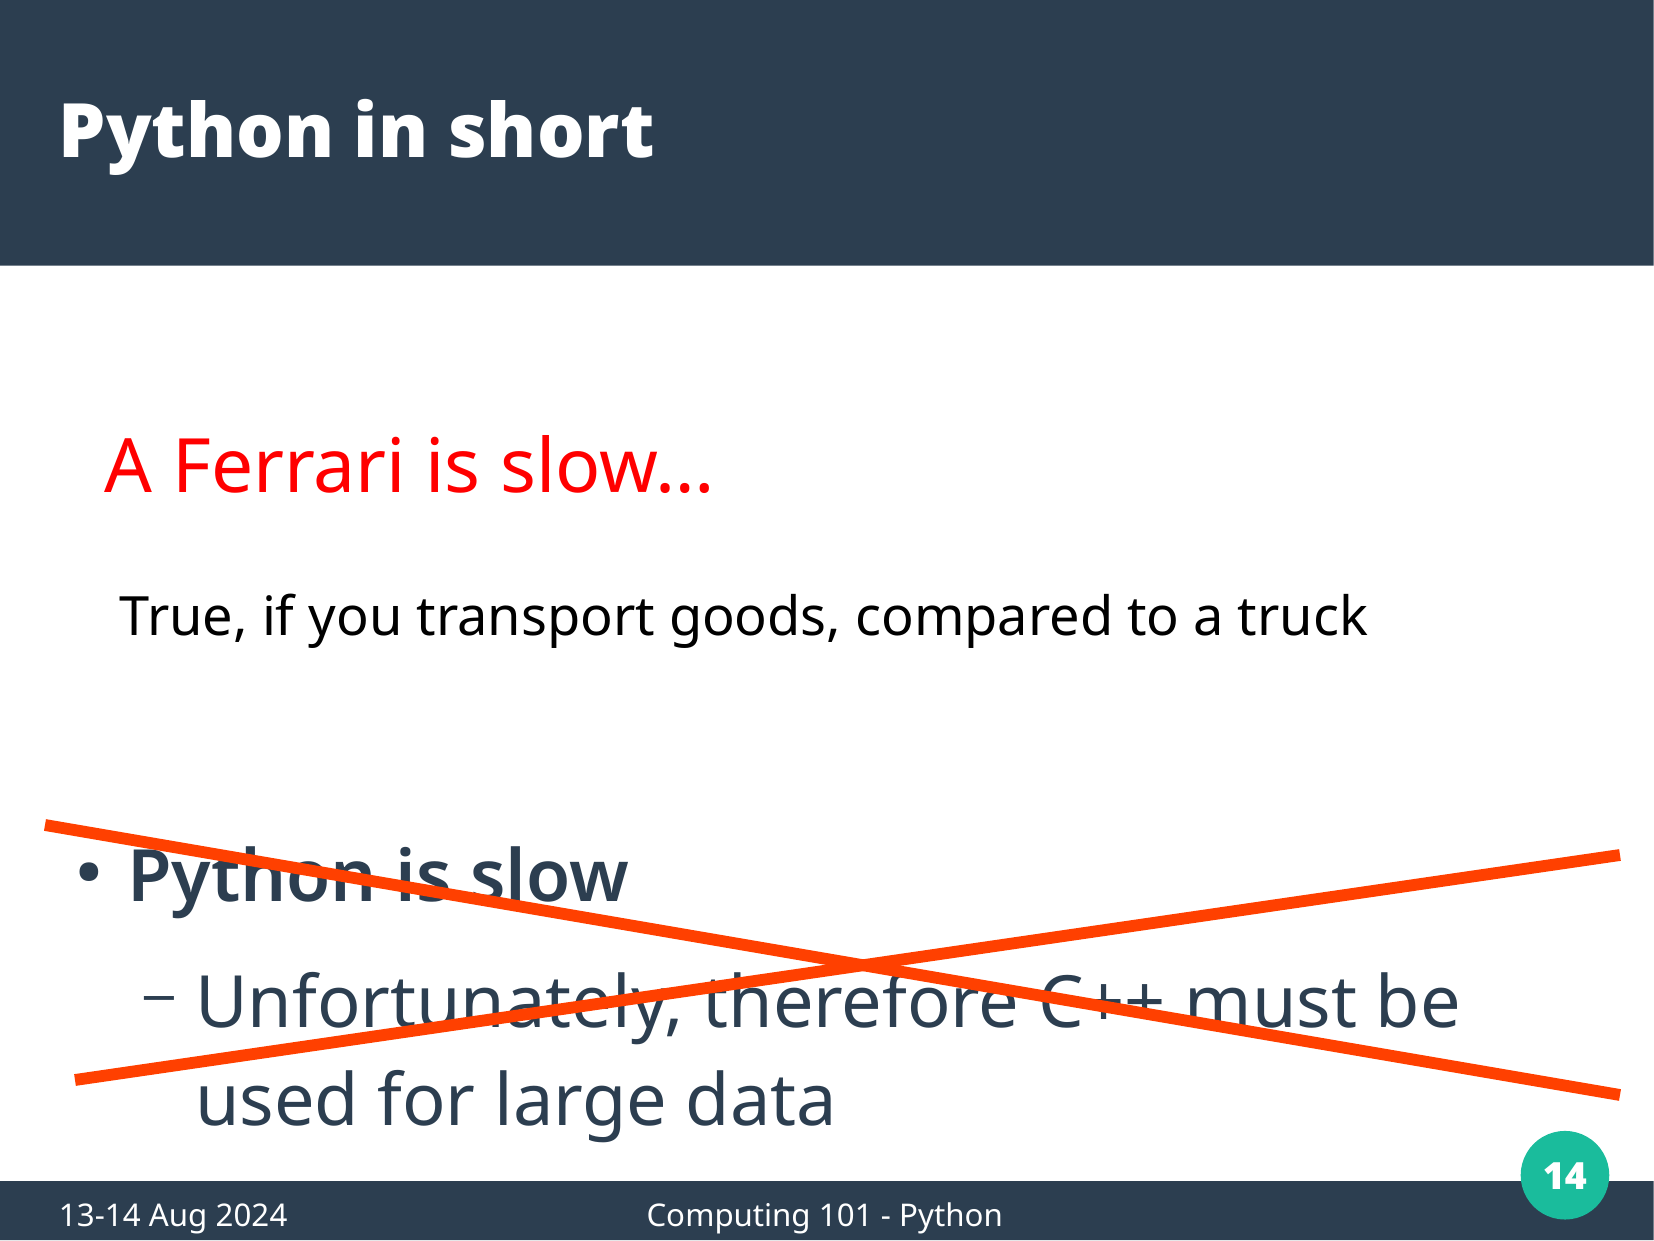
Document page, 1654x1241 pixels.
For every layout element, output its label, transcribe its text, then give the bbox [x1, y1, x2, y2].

text_box A Ferrari is slow… [90, 405, 1606, 508]
list Python is slow Unfortunately, therefore C++ must be used for large data [59, 834, 1595, 1152]
list Python is slow Unfortunately, therefore C++ must be used for large data [59, 324, 1595, 959]
list Python is slow Unfortunately, therefore C++ must be used for large data [906, 865, 1595, 1084]
title Python in short [59, 49, 1595, 207]
text_box True, if you transport goods, compared to a truck [105, 570, 1531, 648]
